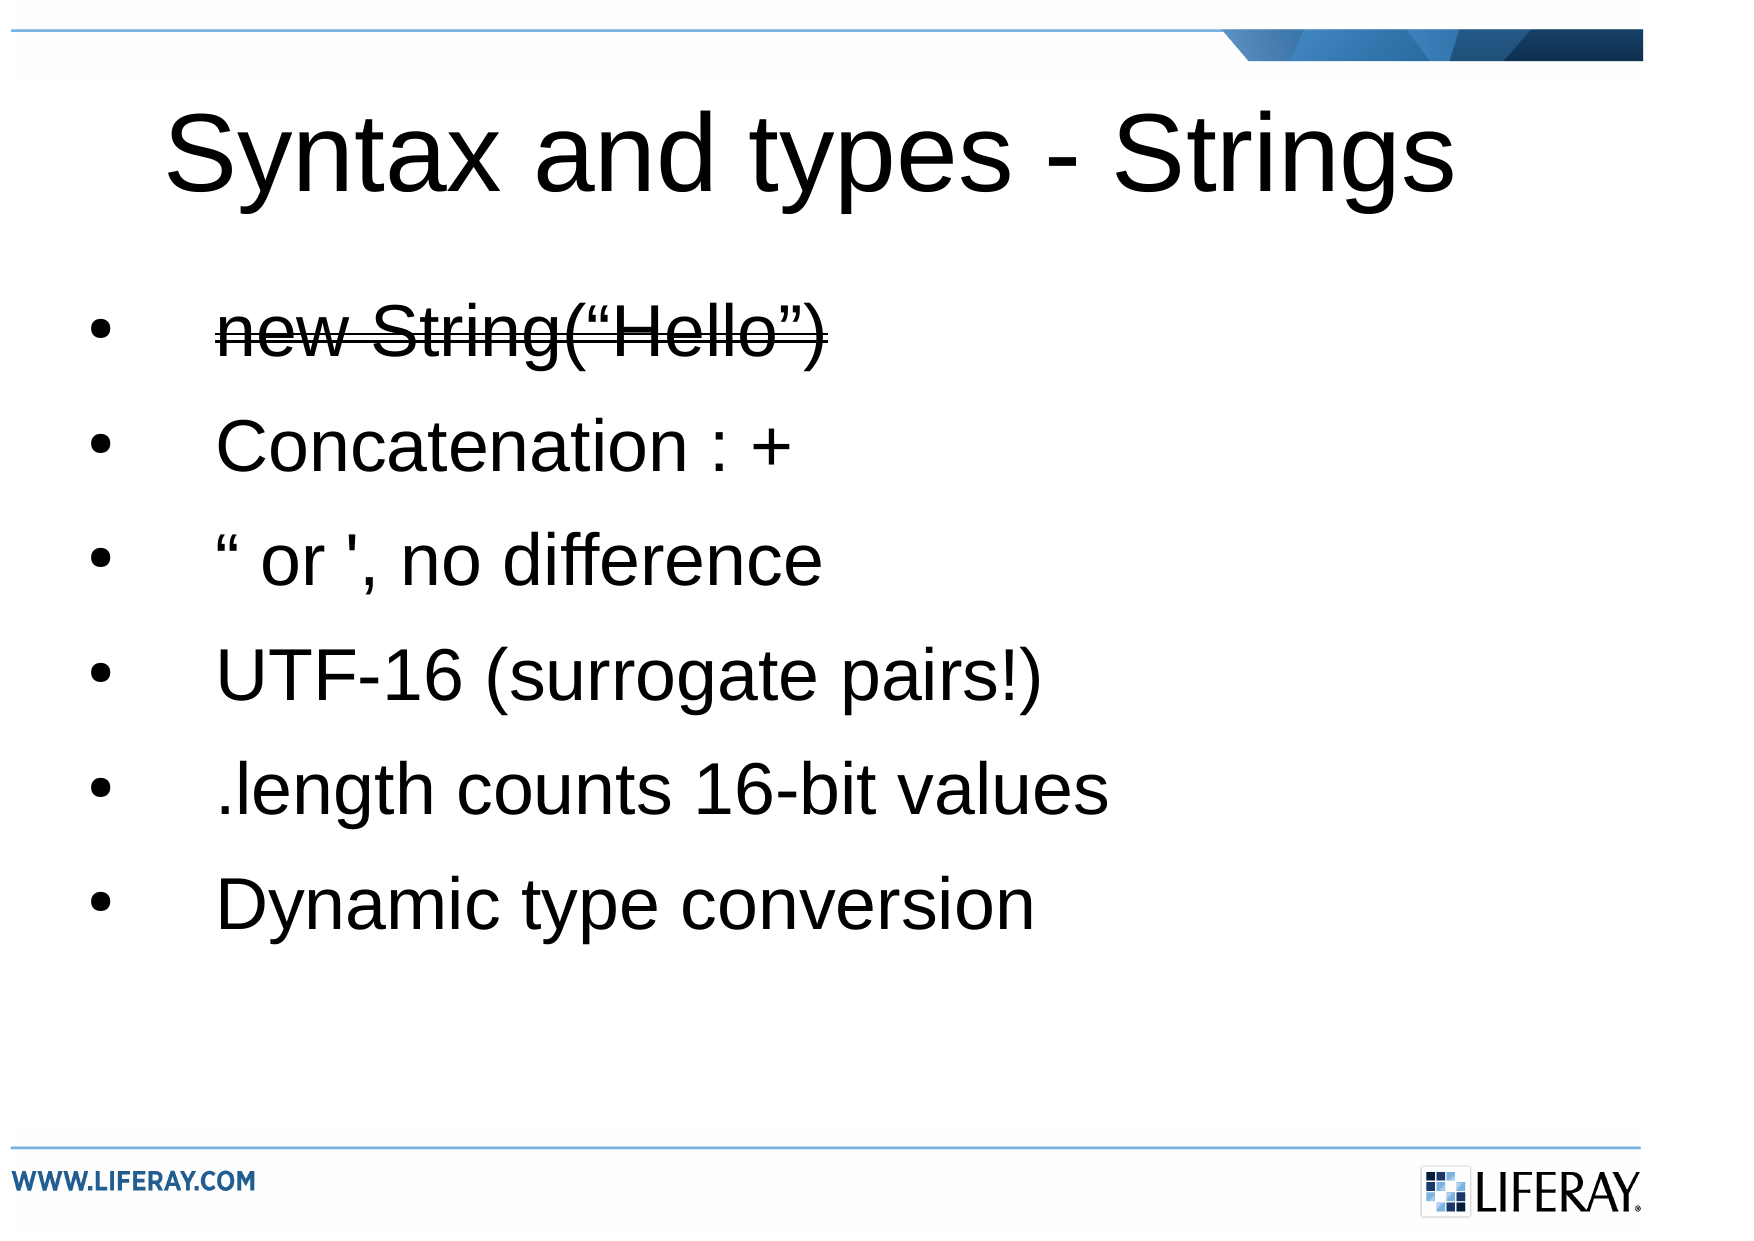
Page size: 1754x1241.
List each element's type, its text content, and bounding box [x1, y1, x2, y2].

title Syntax and types - Strings [82, 49, 1571, 257]
picture [11, 0, 1644, 84]
picture [9, 1124, 1642, 1234]
list new String(“Hello”) Concatenation : + “ or ', no difference UTF-16 (surrogate pairs!) .length counts 16-bit values Dynamic type conversion [87, 290, 1667, 1109]
